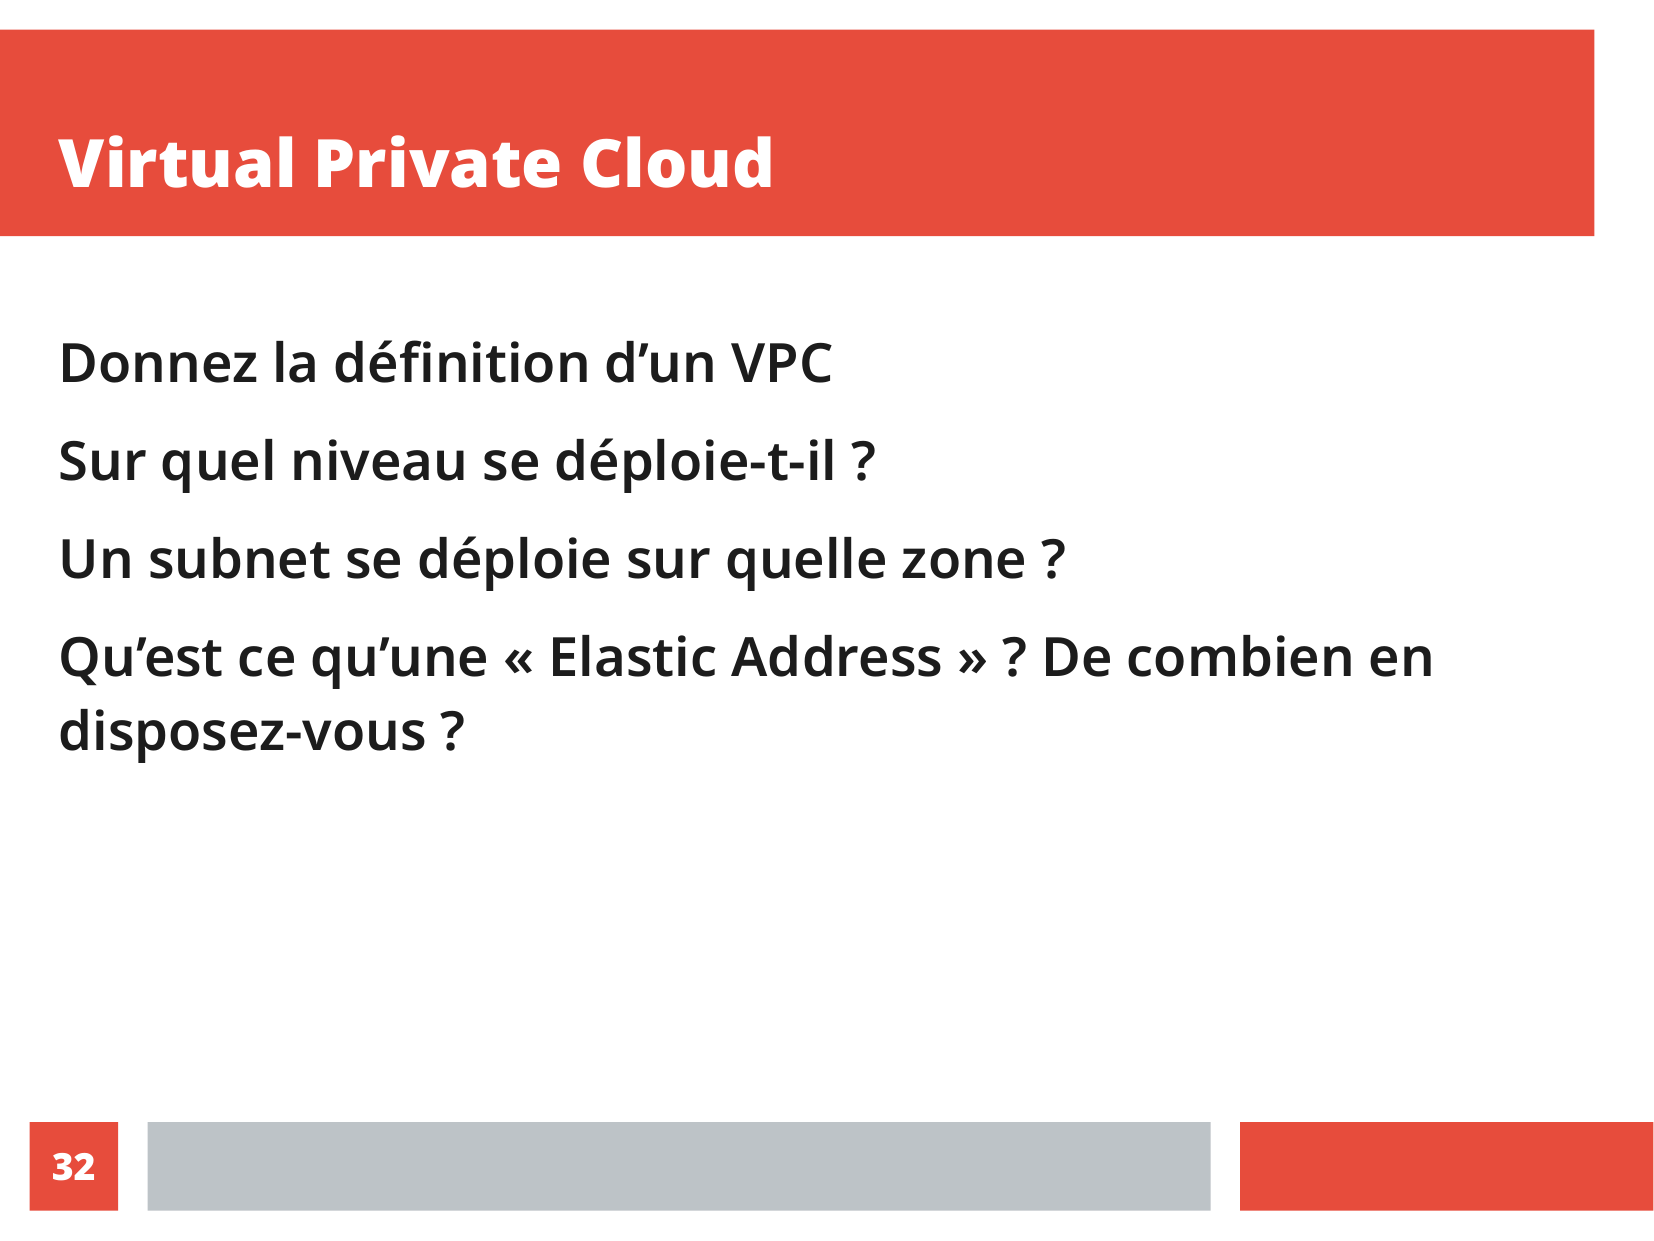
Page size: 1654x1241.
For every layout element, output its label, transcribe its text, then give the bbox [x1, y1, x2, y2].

title Virtual Private Cloud [59, 59, 1595, 207]
list Donnez la définition d’un VPC Sur quel niveau se déploie-t-il ? Un subnet se déploie sur quelle zone ? Qu’est ce qu’une « Elastic Address » ? De combien en disposez-vous ? [59, 324, 1565, 1093]
